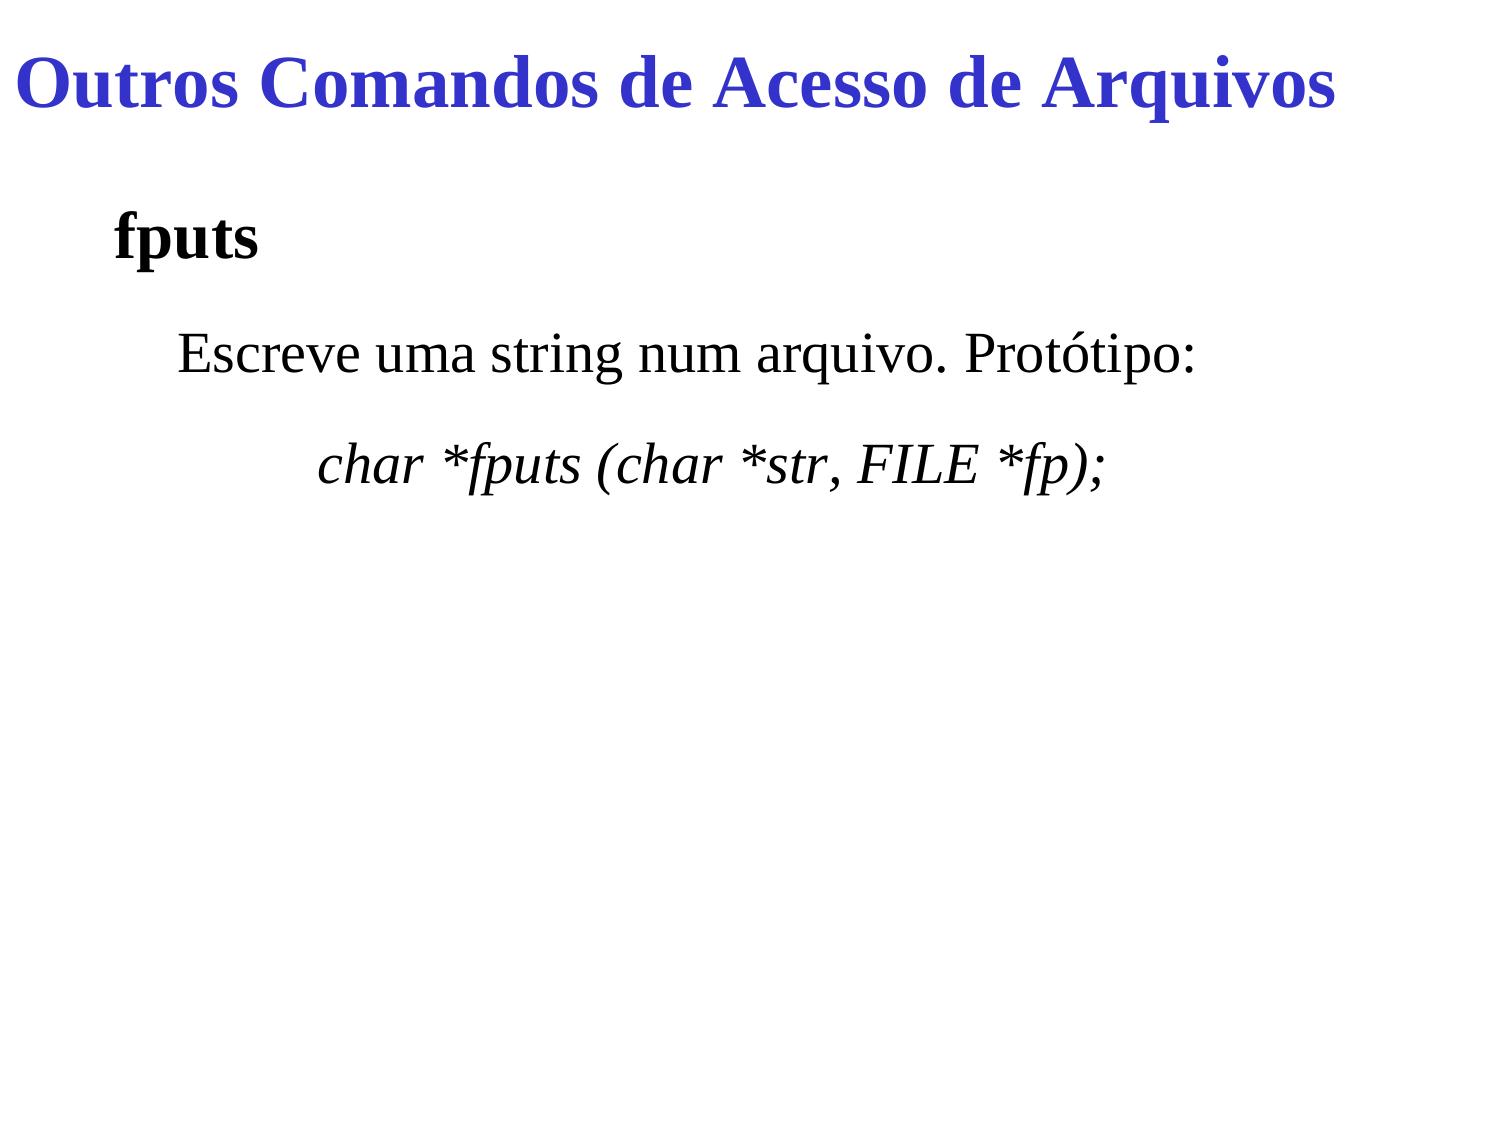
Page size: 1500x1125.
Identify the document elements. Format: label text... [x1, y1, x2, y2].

text_box fputs Escreve uma string num arquivo. Protótipo: char *fputs (char *str, FILE *fp); [99, 136, 1228, 504]
text_box Outros Comandos de Acesso de Arquivos [0, 24, 1354, 131]
